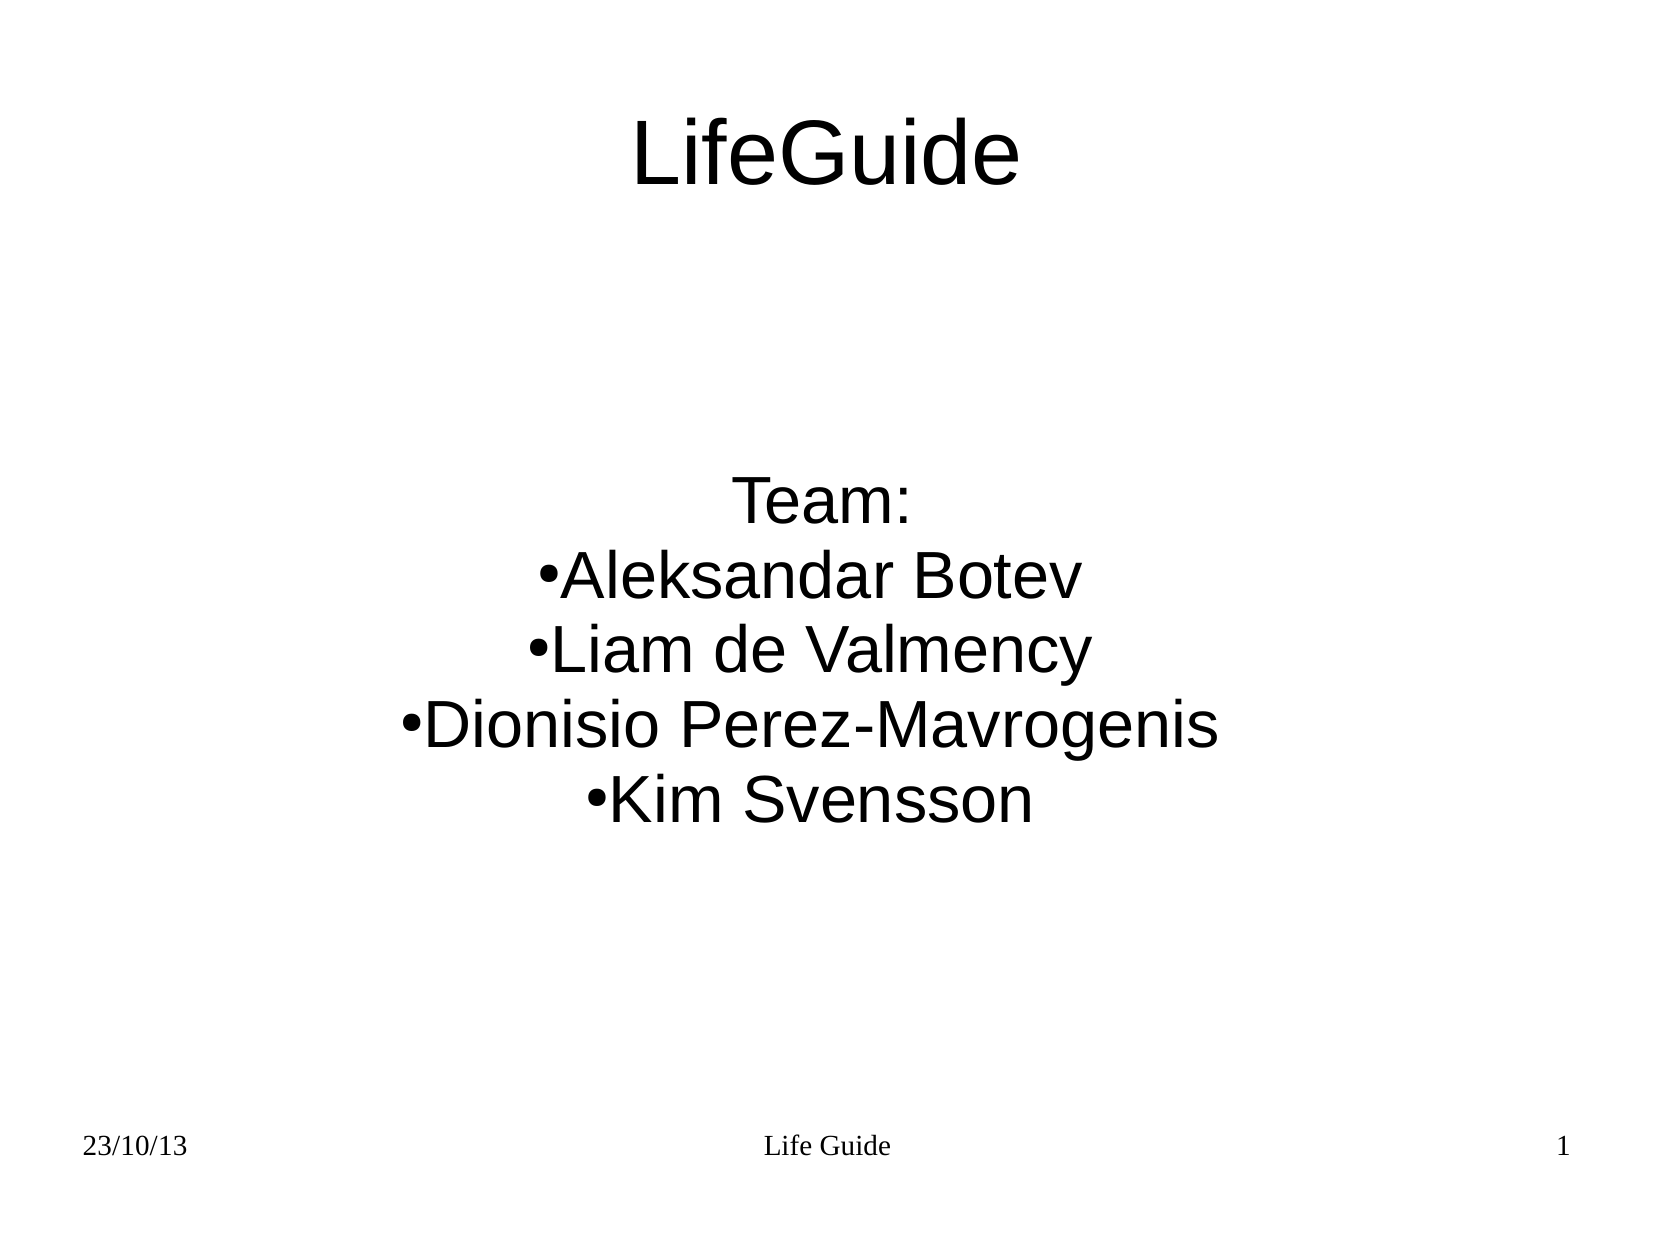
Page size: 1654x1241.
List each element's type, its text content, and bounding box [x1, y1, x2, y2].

title LifeGuide [82, 49, 1571, 257]
subtitle Team: Aleksandar Botev Liam de Valmency Dionisio Perez-Mavrogenis Kim Svensson [82, 290, 1538, 1010]
